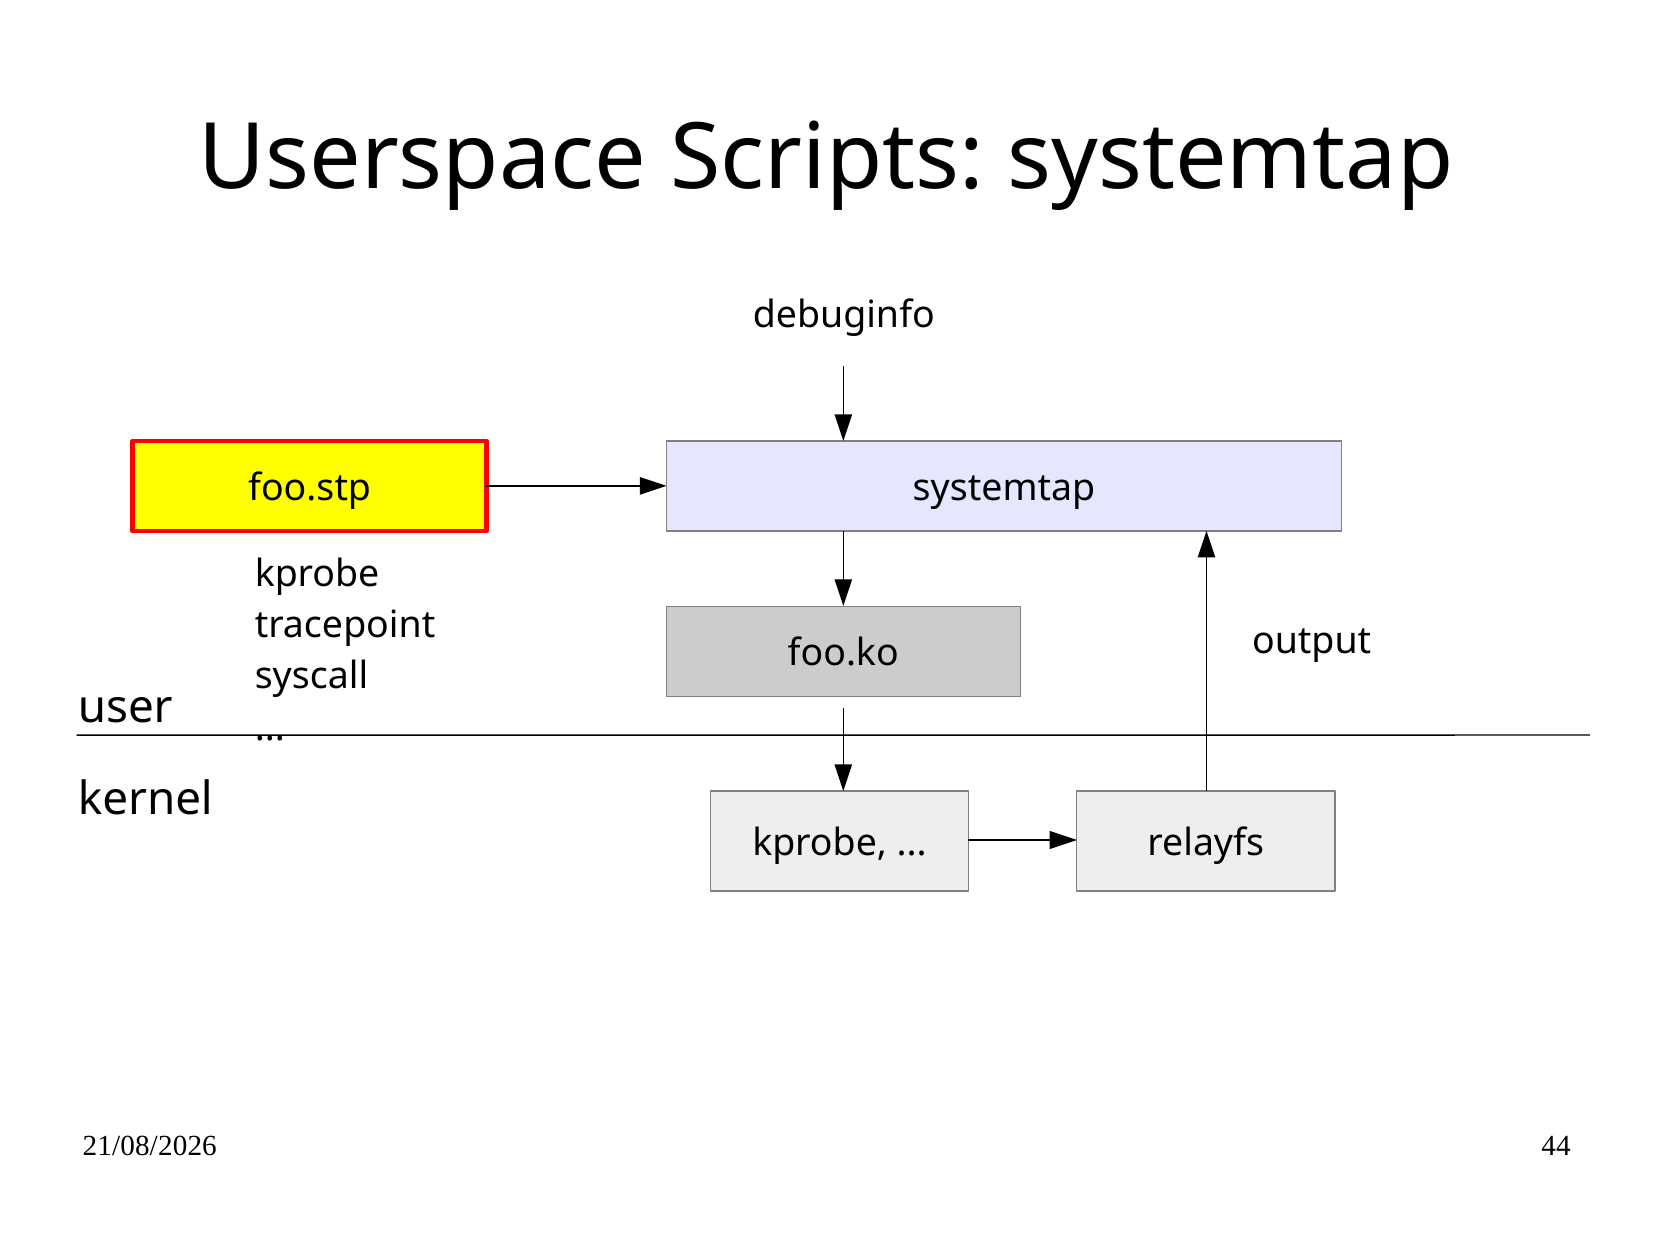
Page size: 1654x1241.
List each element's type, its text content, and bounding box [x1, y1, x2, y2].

text_box kernel [63, 758, 218, 829]
text_box kprobe, ... [710, 790, 969, 891]
text_box foo.ko [666, 606, 1021, 697]
text_box user [63, 666, 178, 737]
text_box systemtap [666, 440, 1342, 531]
title Userspace Scripts: systemtap [82, 49, 1571, 257]
text_box relayfs [1076, 790, 1335, 891]
text_box debuginfo [705, 280, 983, 341]
text_box kprobe tracepoint syscall ... [240, 539, 436, 736]
text_box foo.stp [132, 440, 487, 531]
text_box output [1222, 605, 1402, 667]
